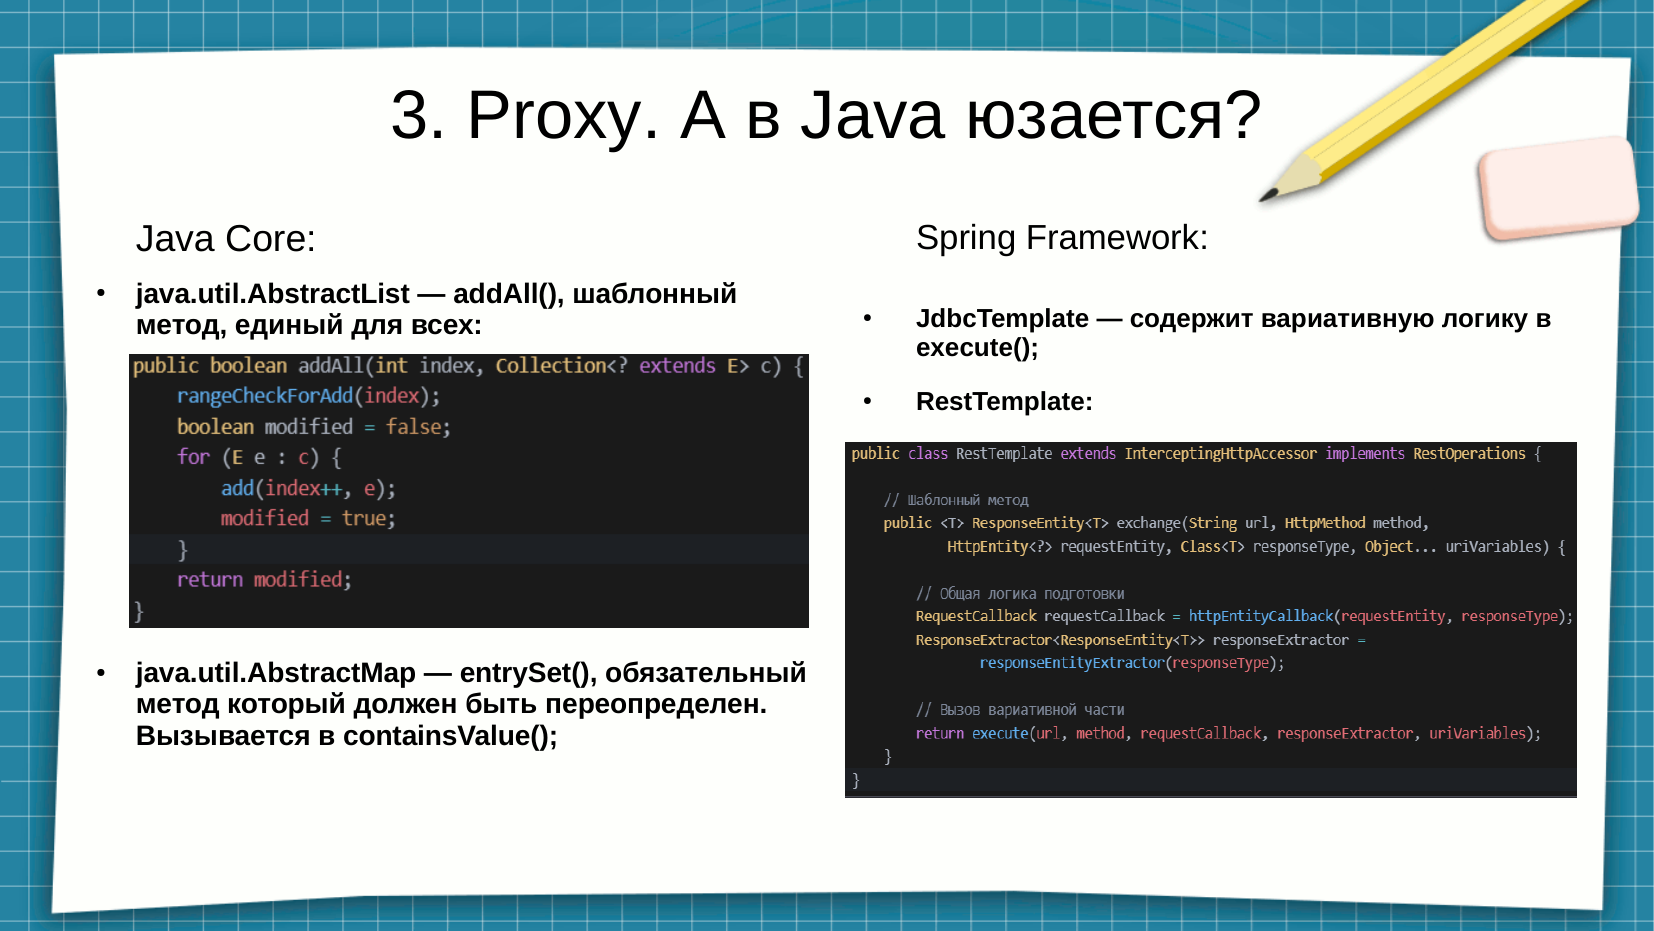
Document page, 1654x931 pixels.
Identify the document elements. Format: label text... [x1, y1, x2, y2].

picture [0, 0, 1654, 931]
list Java Core: java.util.AbstractList — addAll(), шаблонный метод, единый для всех: java.util.AbstractMap — entrySet(), обязательный метод который должен быть переопределен. Вызывается в containsValue(); [82, 217, 809, 758]
list Spring Framework: JdbcTemplate — содержит вариативную логику в execute(); RestTemplate: [845, 217, 1572, 442]
title 3. Proxy. А в Java юзается? [82, 37, 1571, 193]
